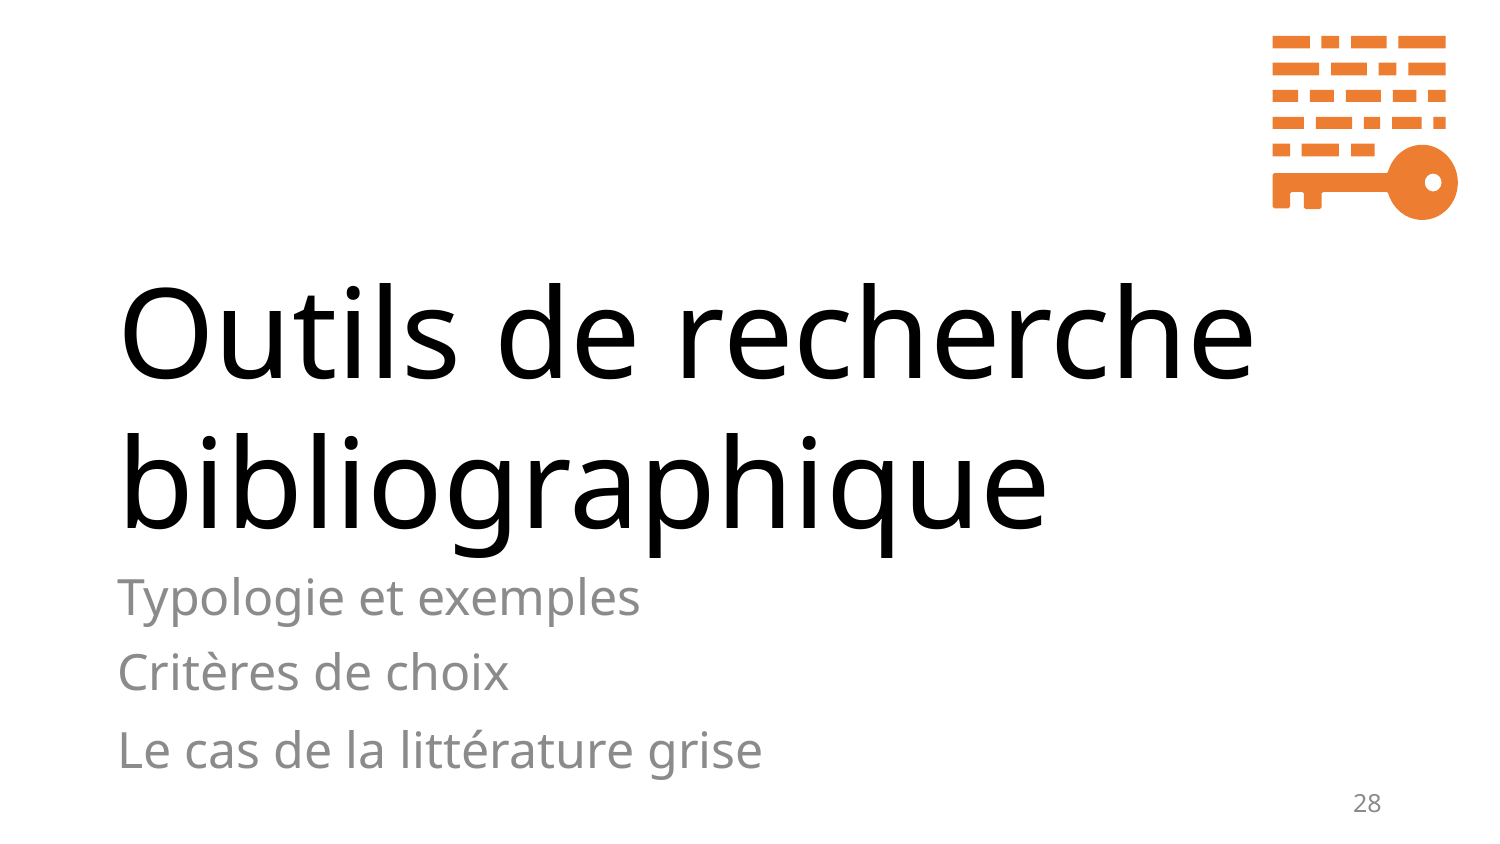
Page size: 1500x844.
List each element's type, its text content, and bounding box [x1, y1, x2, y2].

title Outils de recherche bibliographique [102, 210, 1396, 562]
text_box [1378, 62, 1397, 76]
text_box [1351, 143, 1375, 157]
list Typologie et exemples Critères de choix Le cas de la littérature grise [102, 564, 1396, 800]
text_box [1272, 116, 1304, 129]
text_box [1398, 35, 1446, 49]
text_box [1392, 116, 1422, 129]
text_box [1351, 35, 1387, 49]
text_box [1408, 62, 1446, 76]
text_box [1363, 116, 1381, 129]
text_box [1331, 62, 1367, 76]
text_box [1321, 35, 1340, 49]
text_box [1272, 143, 1291, 157]
text_box [1433, 116, 1446, 129]
text_box [1345, 89, 1381, 102]
text_box [1272, 144, 1458, 220]
text_box [1428, 89, 1446, 102]
text_box [1315, 116, 1353, 129]
text_box [1392, 89, 1417, 102]
text_box [1272, 62, 1320, 76]
text_box [1301, 143, 1339, 157]
text_box [1309, 89, 1334, 102]
text_box [1272, 35, 1310, 49]
text_box [1272, 89, 1299, 102]
